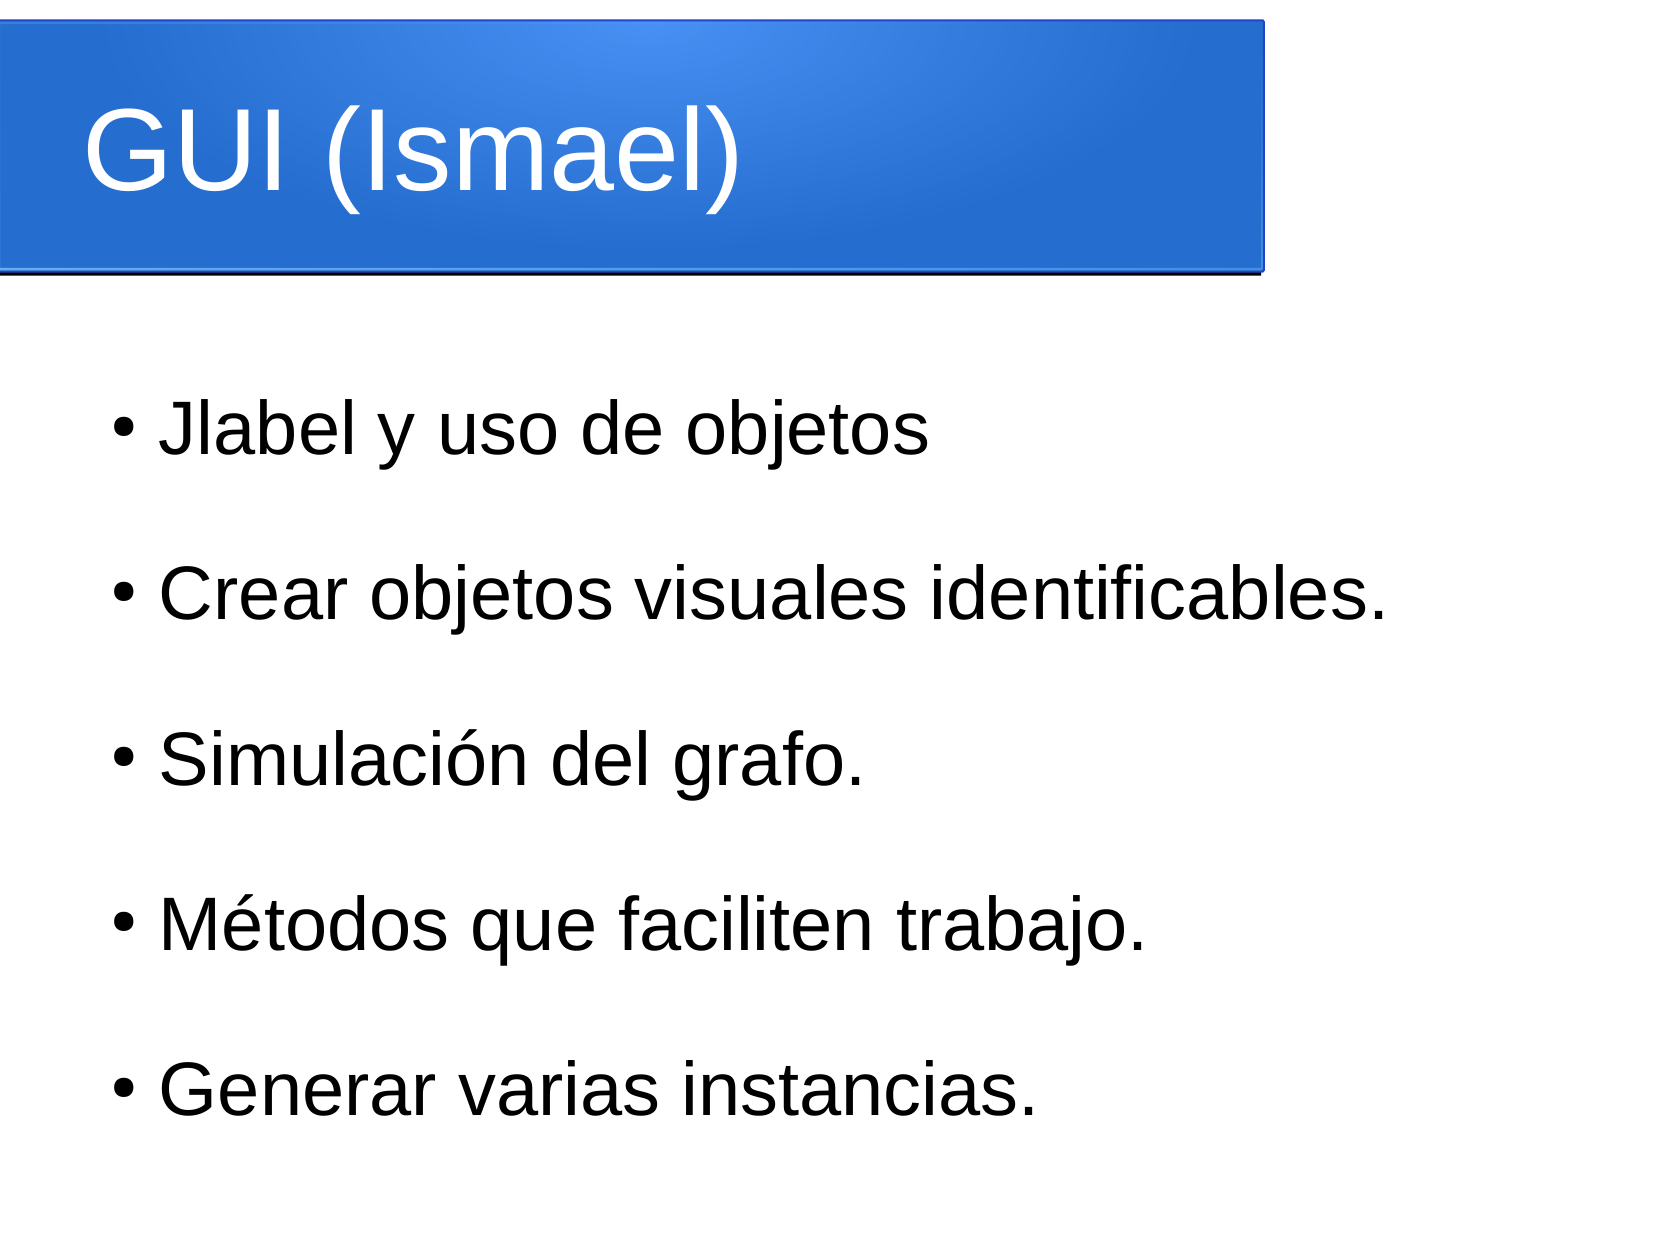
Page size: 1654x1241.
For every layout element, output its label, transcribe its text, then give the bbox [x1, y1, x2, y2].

list Jlabel y uso de objetos Crear objetos visuales identificables. Simulación del grafo. Métodos que faciliten trabajo. Generar varias instancias. [94, 343, 1583, 1134]
title GUI (Ismael) [82, 47, 1235, 252]
